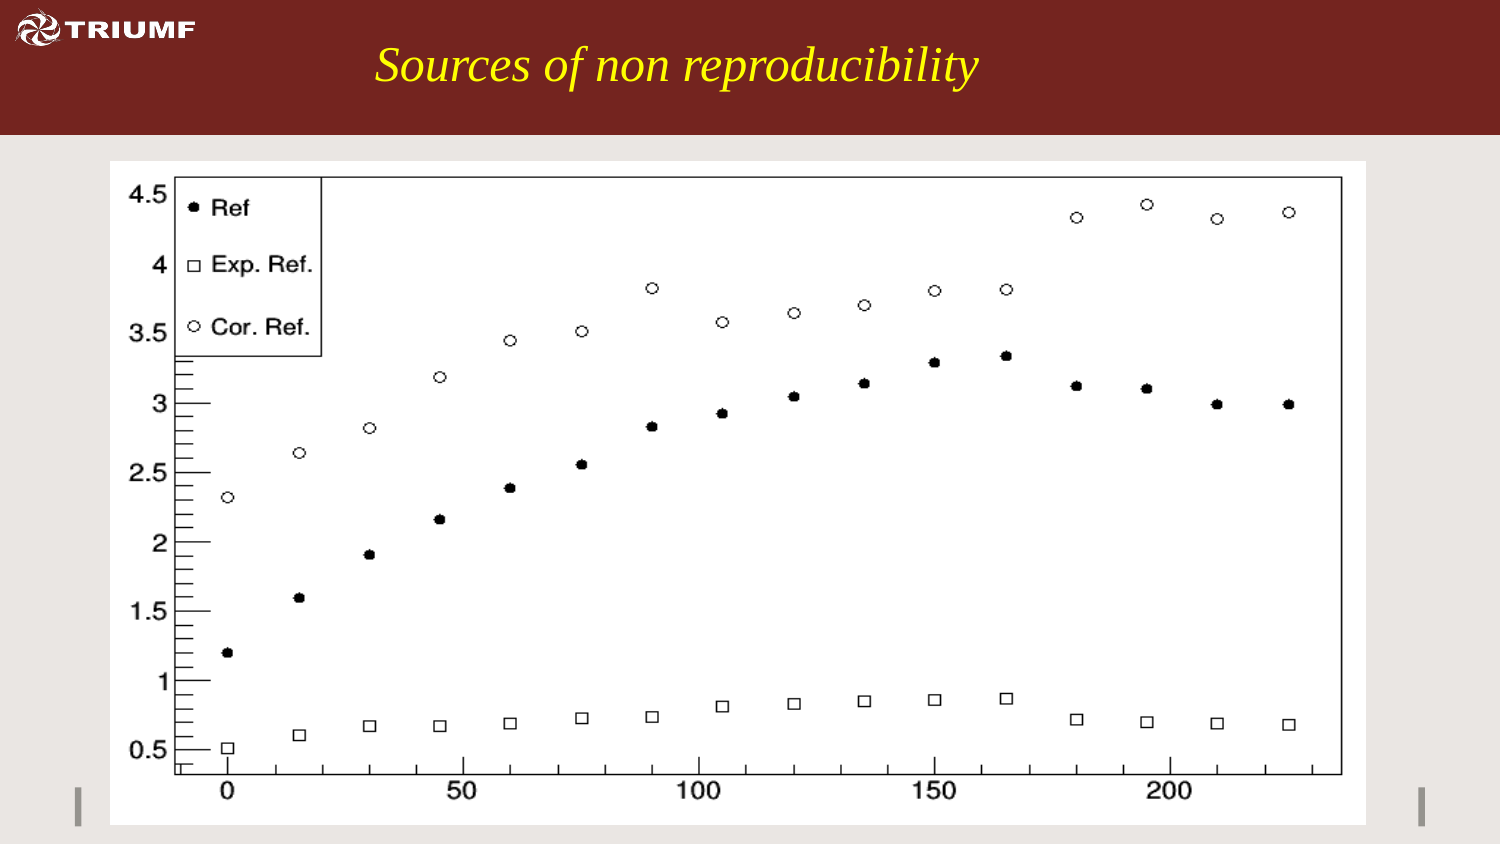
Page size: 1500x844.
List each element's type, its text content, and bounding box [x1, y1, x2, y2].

picture [110, 161, 1366, 826]
text_box Sources of non reproducibility [360, 30, 1141, 101]
picture [15, 8, 195, 46]
